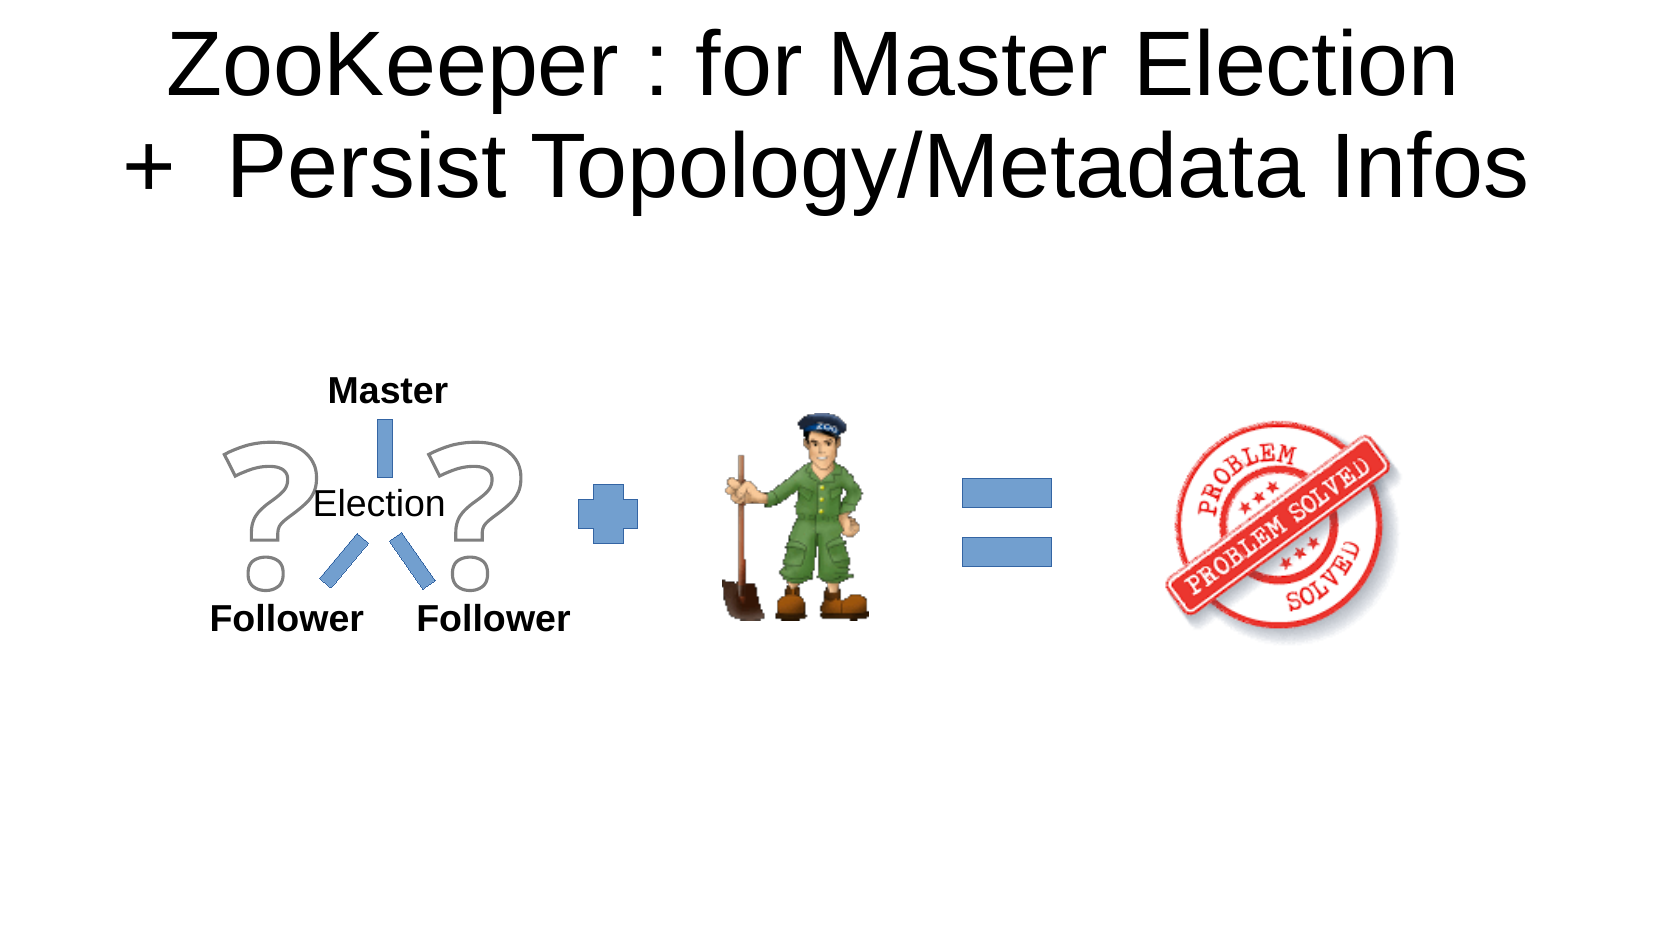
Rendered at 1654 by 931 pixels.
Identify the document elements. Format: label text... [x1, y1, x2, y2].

text_box [377, 419, 393, 478]
text_box ? ? [452, 557, 488, 590]
text_box [962, 537, 1052, 567]
picture [1110, 361, 1458, 709]
text_box ? ? [224, 442, 317, 541]
text_box ? ? [428, 442, 521, 541]
text_box Follower [401, 590, 586, 648]
text_box [578, 484, 638, 544]
text_box Follower [194, 590, 380, 648]
text_box ? ? [248, 557, 284, 590]
text_box Master [312, 362, 464, 420]
picture [722, 413, 869, 621]
text_box [389, 532, 436, 590]
title ZooKeeper : for Master Election + Persist Topology/Metadata Infos [82, 12, 1571, 218]
text_box [319, 533, 369, 588]
text_box Election [297, 474, 461, 532]
text_box [962, 478, 1052, 508]
